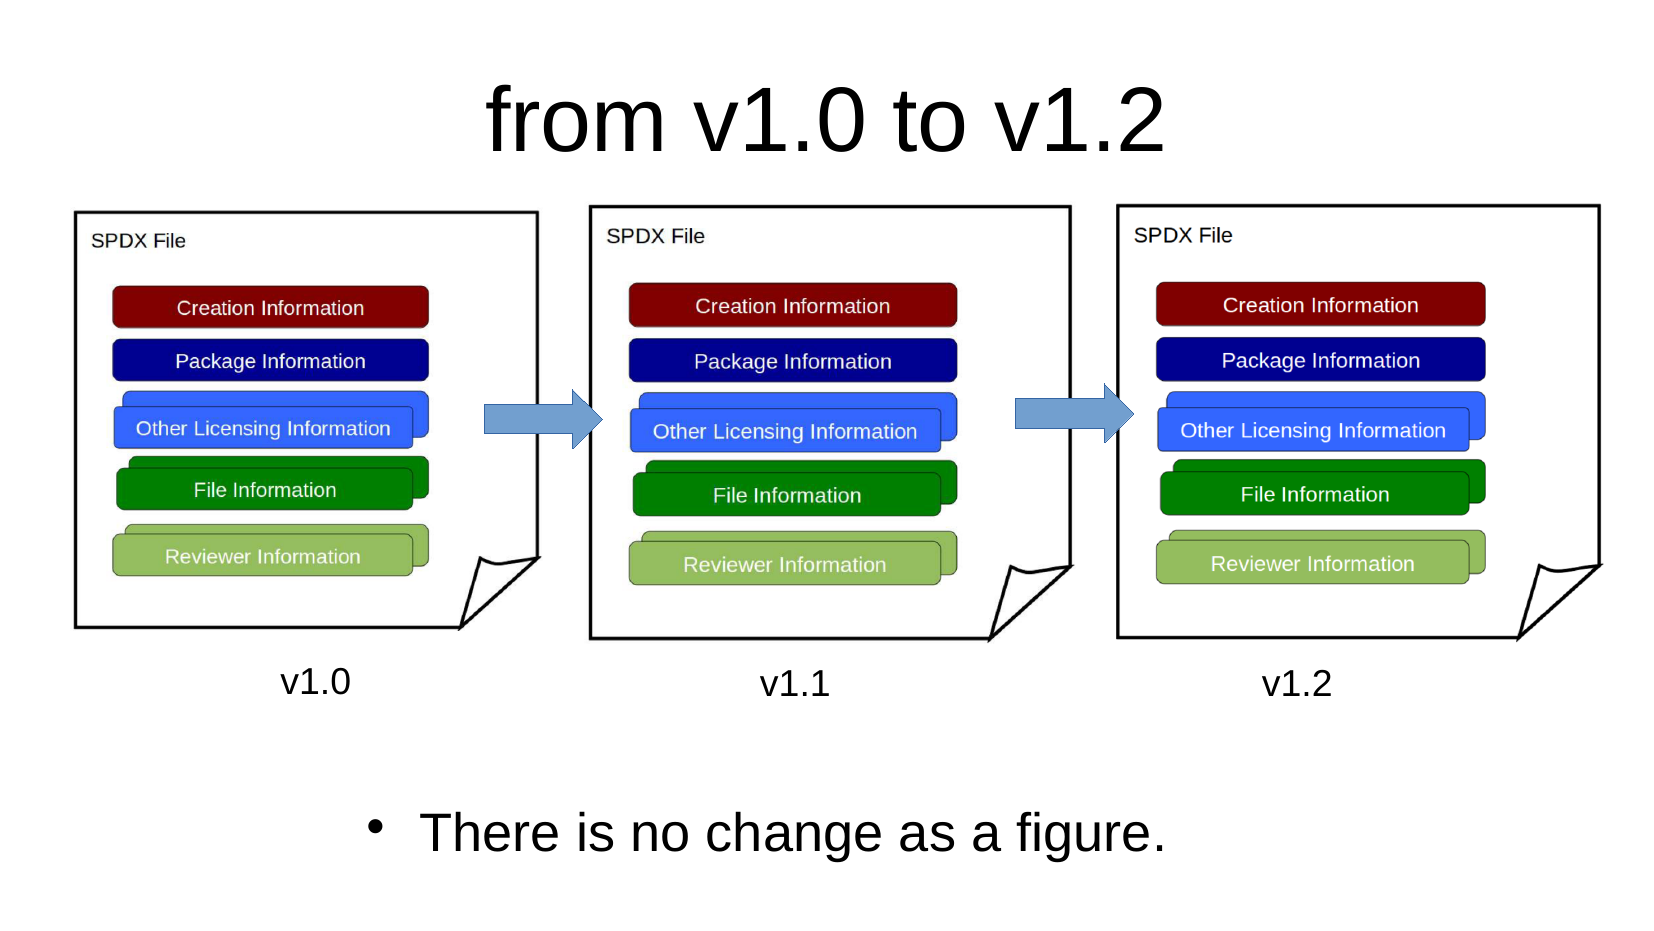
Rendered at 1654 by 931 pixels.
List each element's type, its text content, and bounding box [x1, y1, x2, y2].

picture [584, 200, 1077, 644]
text_box v1.0 [265, 649, 367, 707]
title from v1.0 to v1.2 [82, 37, 1571, 193]
text_box [484, 389, 603, 449]
text_box [1015, 383, 1134, 443]
picture [1112, 200, 1606, 644]
text_box v1.1 [745, 651, 857, 709]
text_box v1.2 [1247, 651, 1359, 751]
list There is no change as a figure. [348, 797, 1329, 875]
picture [70, 206, 544, 631]
